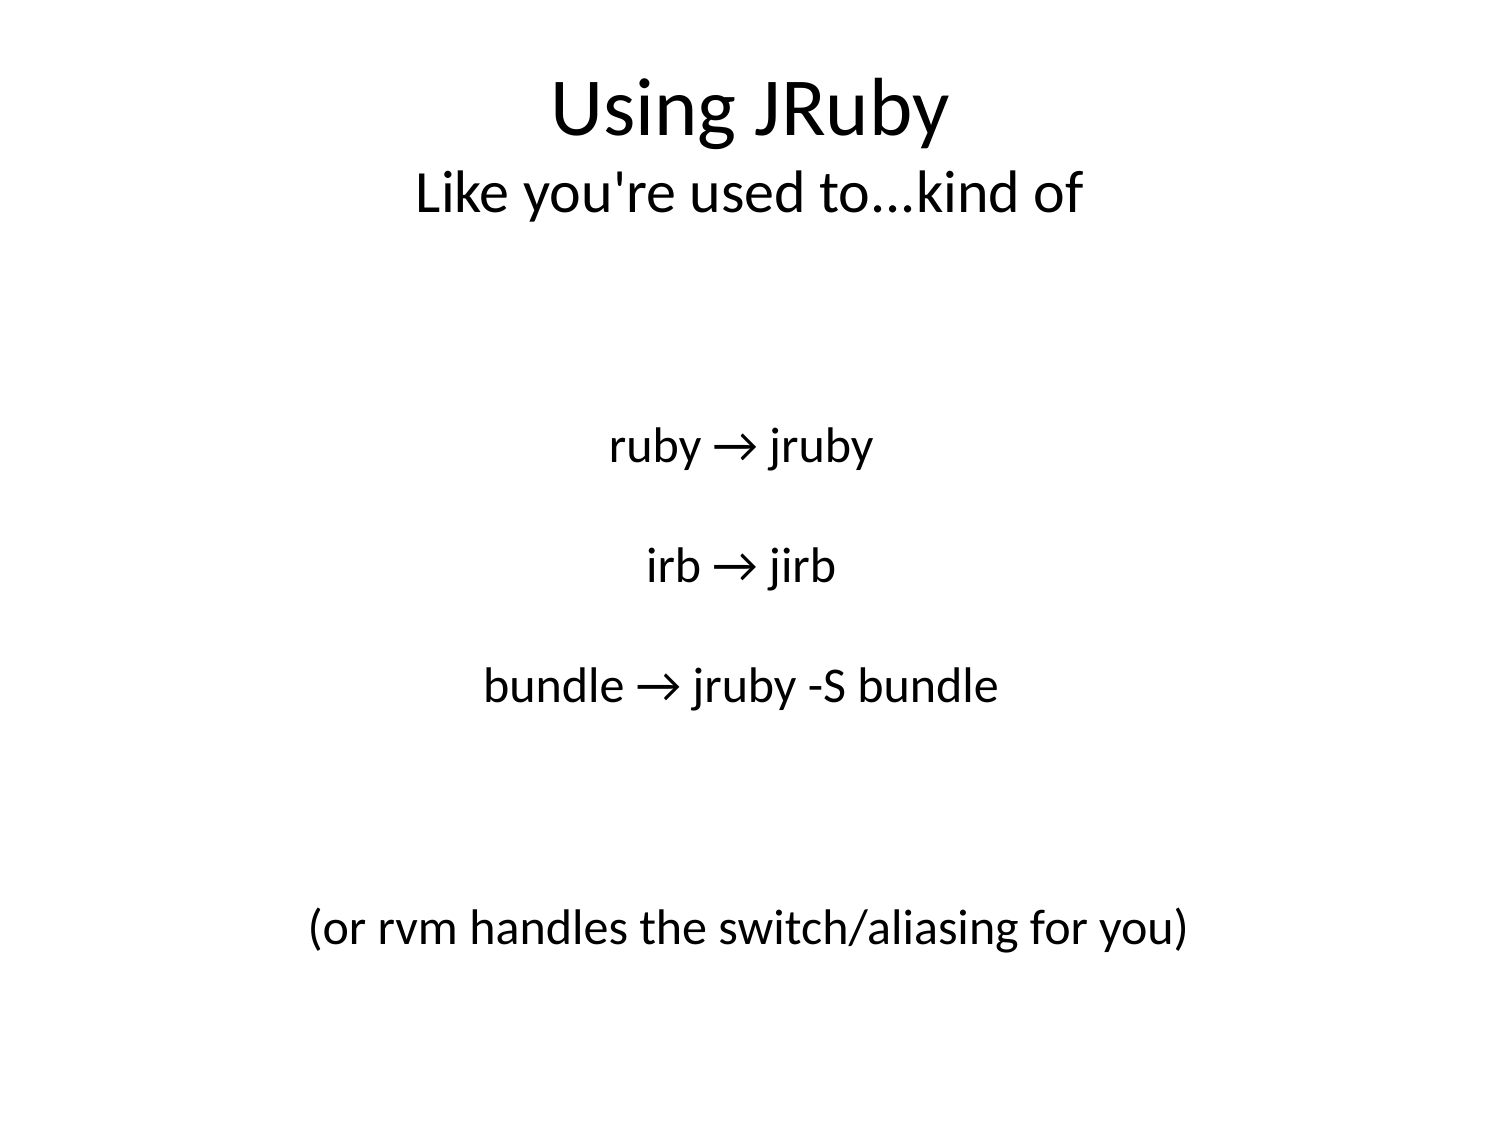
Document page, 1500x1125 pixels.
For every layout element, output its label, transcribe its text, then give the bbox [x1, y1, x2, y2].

text_box ruby → jruby irb → jirb bundle → jruby -S bundle [239, 405, 1244, 781]
text_box (or rvm handles the switch/aliasing for you) [292, 900, 1208, 977]
title Using JRuby Like you're used to...kind of [75, 45, 1425, 233]
